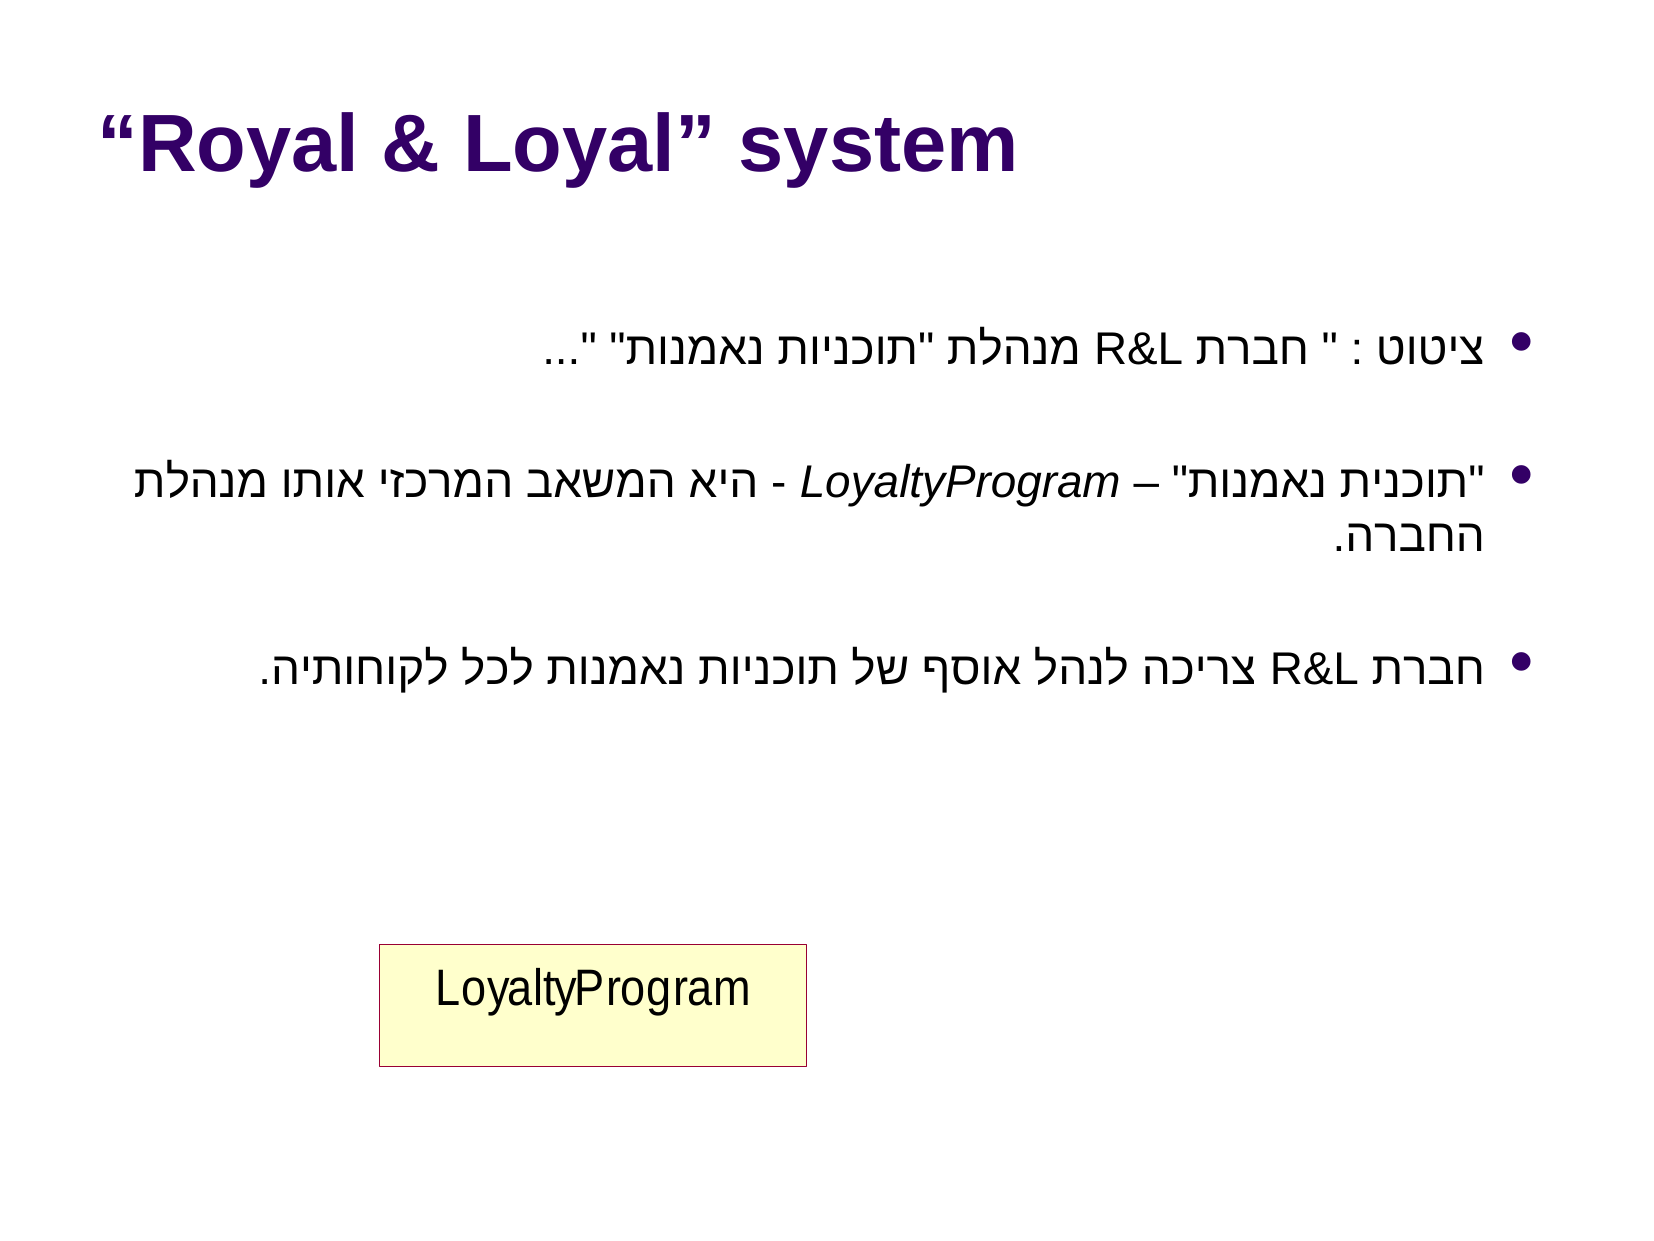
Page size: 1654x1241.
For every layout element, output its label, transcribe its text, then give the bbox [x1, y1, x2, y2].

title “Royal & Loyal” system [82, 22, 1447, 257]
picture [357, 938, 831, 1085]
list ציטוט : " חברת R&L מנהלת "תוכניות נאמנות" "... "תוכנית נאמנות" – LoyaltyProgram - היא המשאב המרכזי אותו מנהלת החברה. חברת R&L צריכה לנהל אוסף של תוכניות נאמנות לכל לקוחותיה. [82, 310, 1556, 790]
